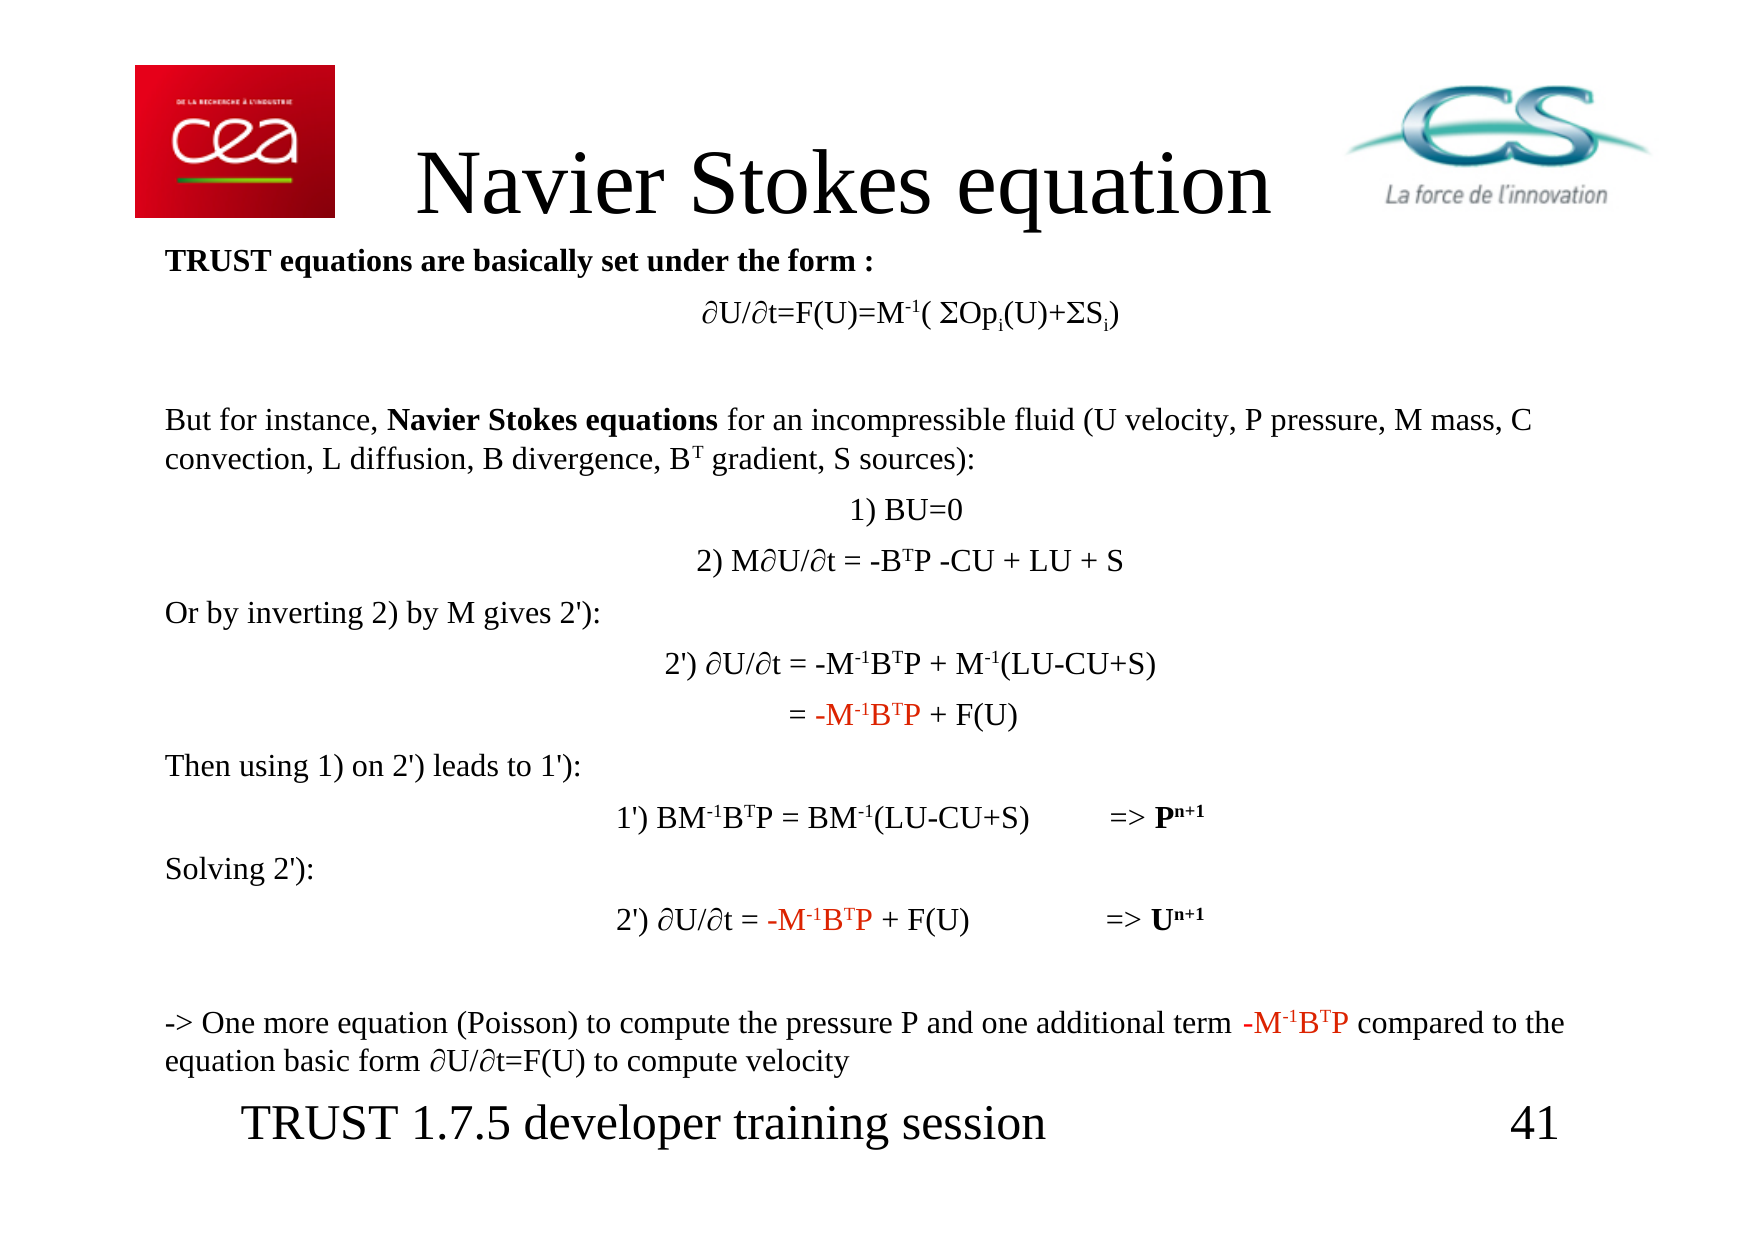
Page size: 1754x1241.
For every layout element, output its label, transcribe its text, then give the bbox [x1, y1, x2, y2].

title Navier Stokes equation [169, 59, 1520, 232]
picture [1520, 73, 1662, 218]
picture [135, 65, 169, 218]
list TRUST equations are basically set under the form : ¶U/¶t=F(U)=M-1( Opi(U)+Si) But for instance, Navier Stokes equations for an incompressible fluid (U velocity, P pressure, M mass, C convection, L diffusion, B divergence, BT gradient, S sources): 1) BU=0 2) M¶U/¶t = -BTP -CU + LU + S Or by inverting 2) by M gives 2'): 2') ¶U/¶t = -M-1BTP + M-1(LU-CU+S) = -M-1BTP + F(U) Then using 1) on 2') leads to 1'): 1') BM-1BTP = BM-1(LU-CU+S) => Pn+1 Solving 2'): 2') ¶U/¶t = -M-1BTP + F(U) => Un+1 -> One more equation (Poisson) to compute the pressure P and one additional term -M-1BTP compared to the equation basic form ¶U/¶t=F(U) to compute velocity [106, 232, 1672, 1091]
